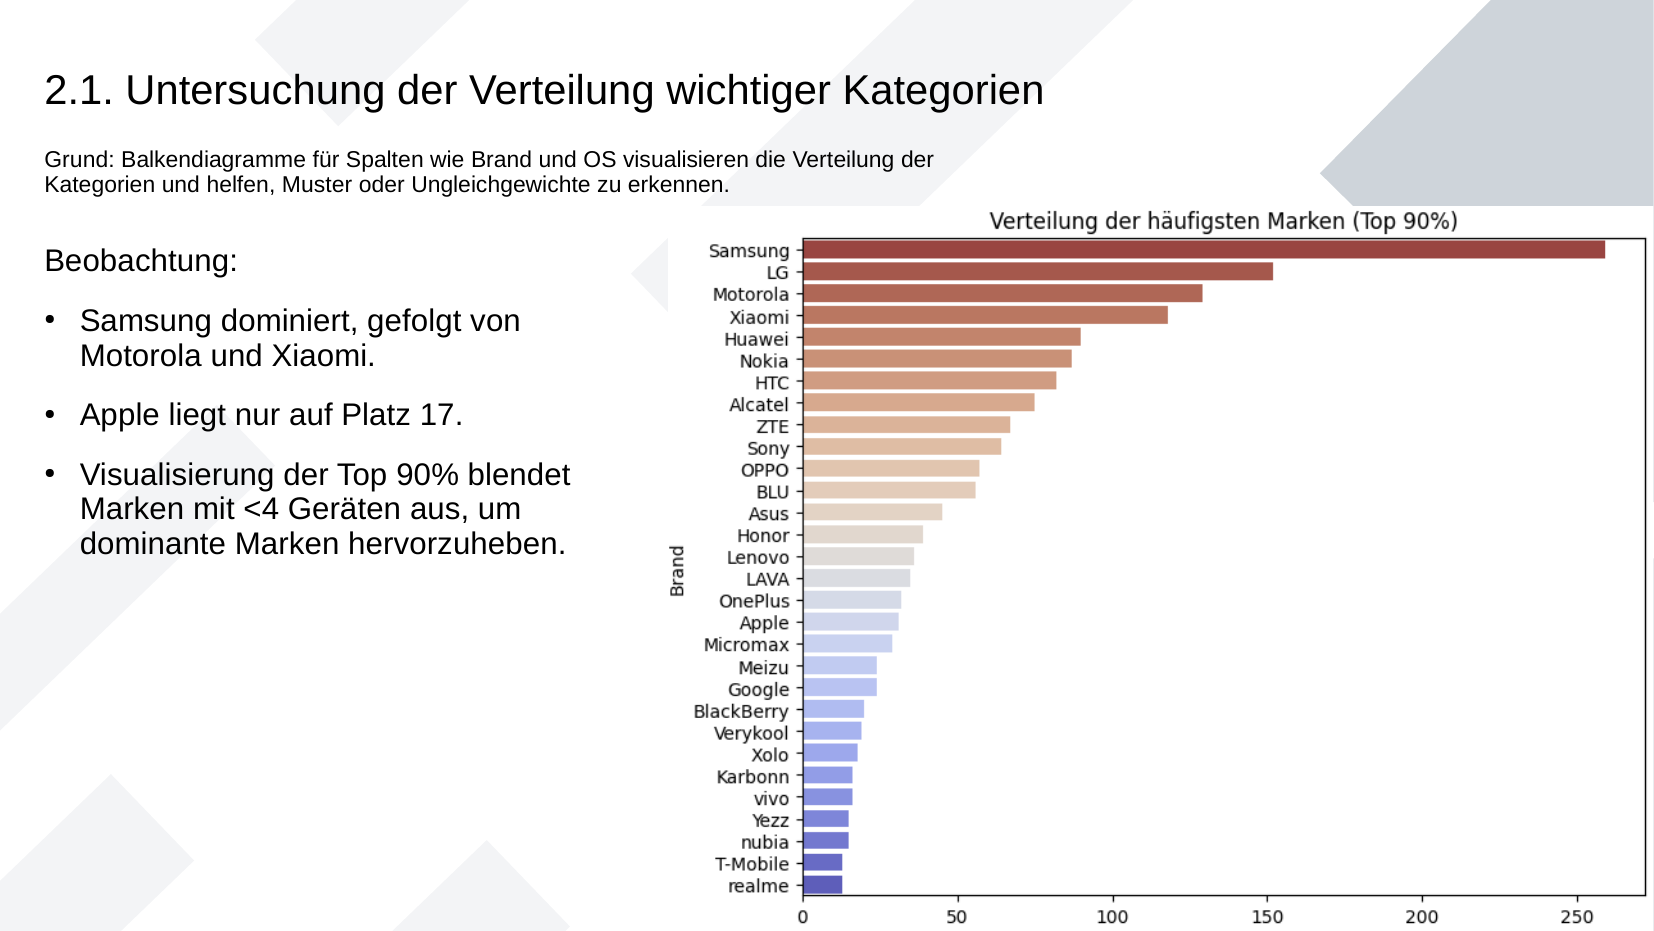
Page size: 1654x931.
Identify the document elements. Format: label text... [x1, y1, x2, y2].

text_box 2.1. Untersuchung der Verteilung wichtiger Kategorien [29, 59, 1066, 138]
text_box Grund: Balkendiagramme für Spalten wie Brand und OS visualisieren die Verteilung der Kategorien und helfen, Muster oder Ungleichgewichte zu erkennen. [29, 138, 1066, 251]
picture [668, 206, 1654, 931]
text_box Beobachtung: Samsung dominiert, gefolgt von Motorola und Xiaomi. Apple liegt nur auf Platz 17. Visualisierung der Top 90% blendet Marken mit <4 Geräten aus, um dominante Marken hervorzuheben. [29, 236, 638, 916]
